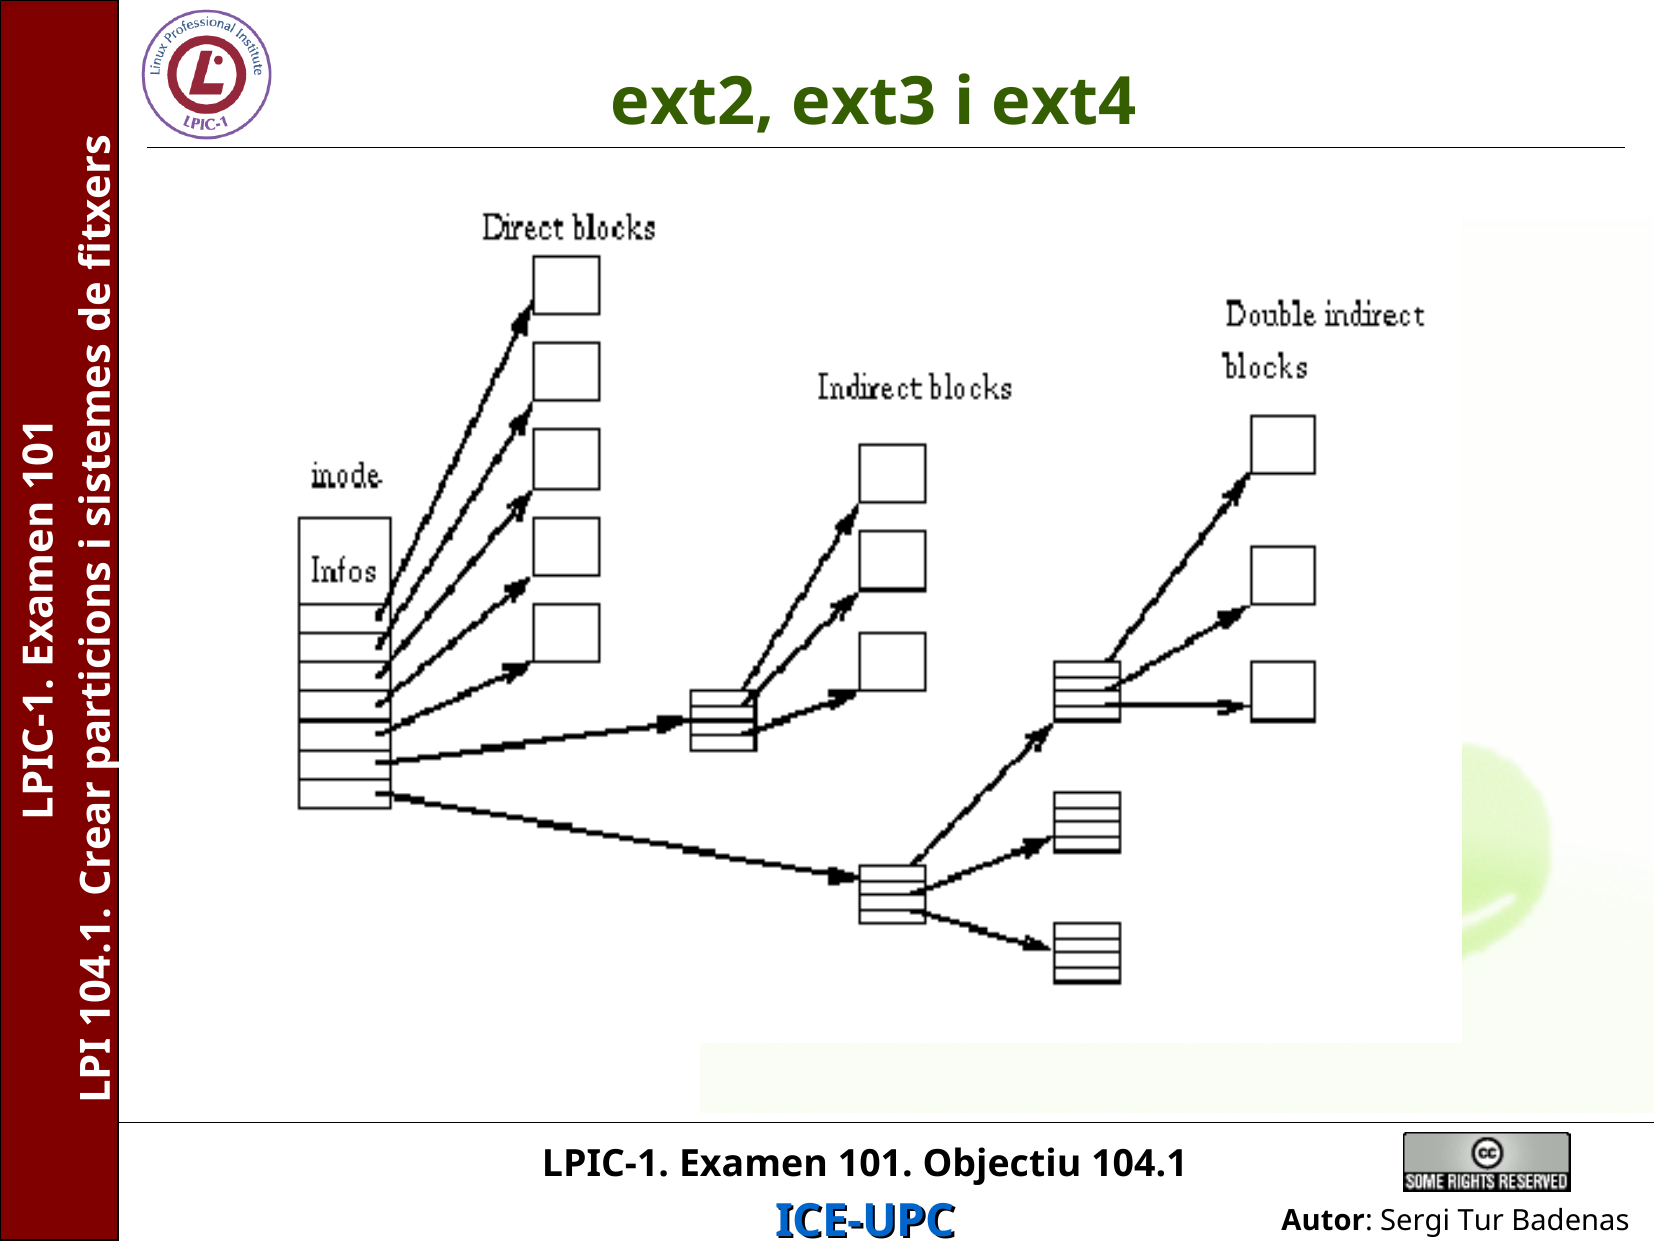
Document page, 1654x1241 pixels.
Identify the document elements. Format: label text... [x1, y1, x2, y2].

picture [1403, 1132, 1571, 1192]
title ext2, ext3 i ext4 [129, 55, 1619, 142]
picture [135, 5, 277, 55]
picture [254, 175, 1654, 1113]
